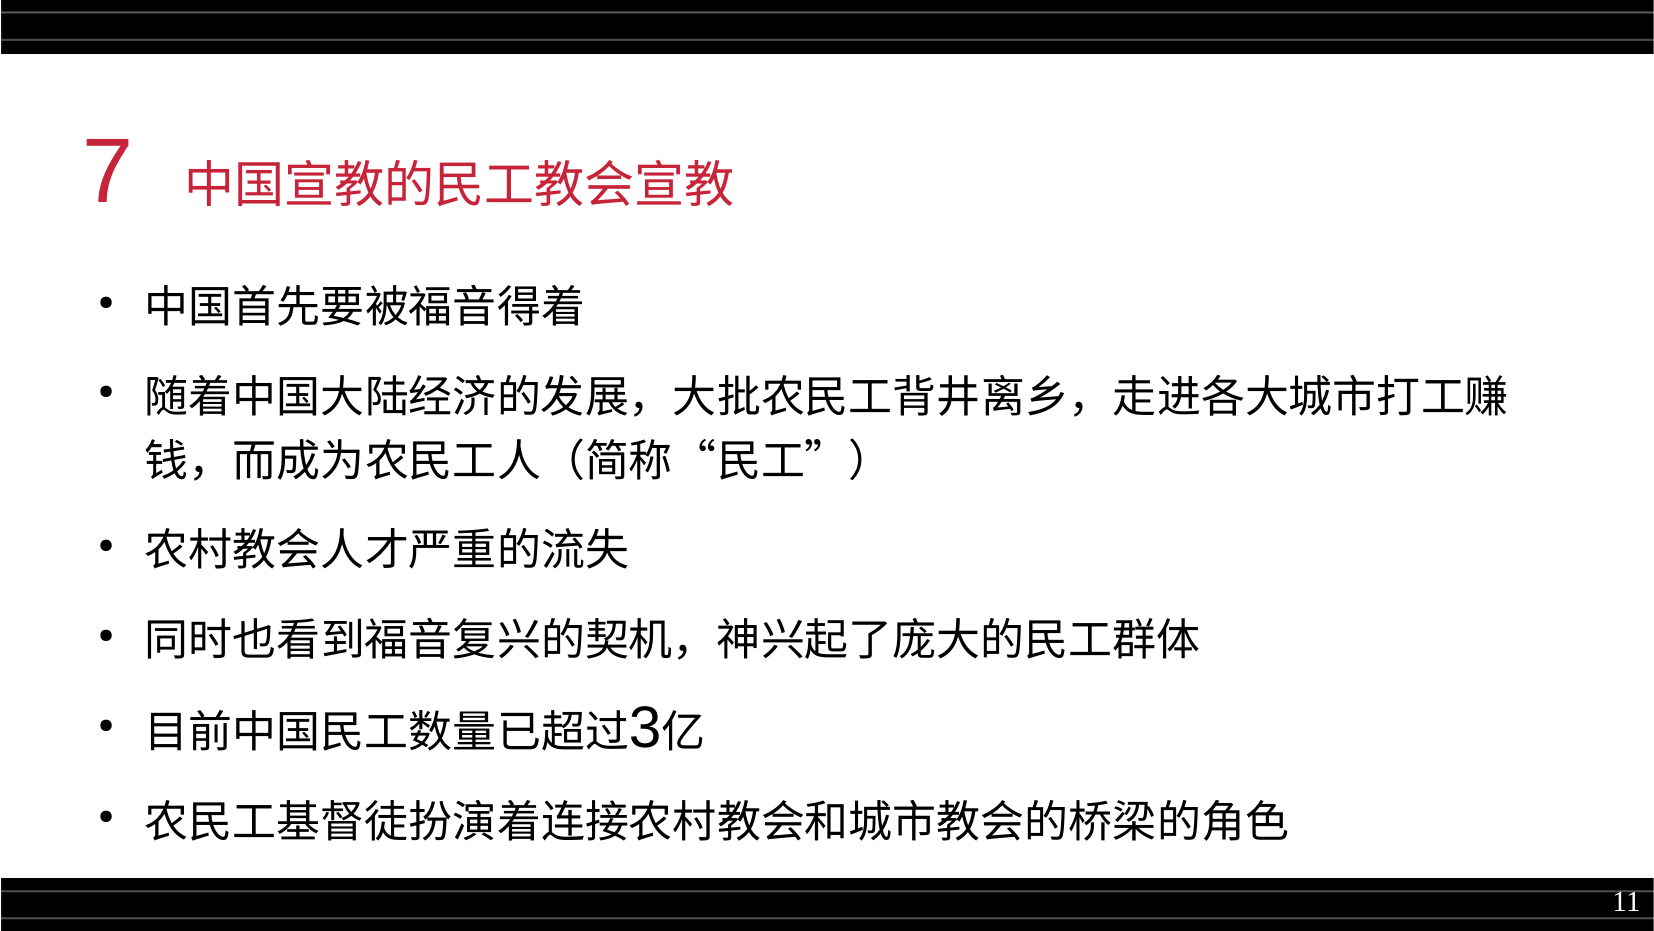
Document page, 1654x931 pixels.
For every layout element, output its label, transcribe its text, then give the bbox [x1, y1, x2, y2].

list 中国首先要被福音得着 随着中国大陆经济的发展，大批农民工背井离乡，走进各大城市打工赚钱，而成为农民工人（简称“民工”） 农村教会人才严重的流失 同时也看到福音复兴的契机，神兴起了庞大的民工群体 目前中国民工数量已超过3亿 农民工基督徒扮演着连接农村教会和城市教会的桥梁的角色 [82, 271, 1571, 851]
picture [1, 0, 1654, 54]
title 7 中国宣教的民工教会宣教 [82, 92, 1571, 249]
picture [1, 878, 1654, 931]
